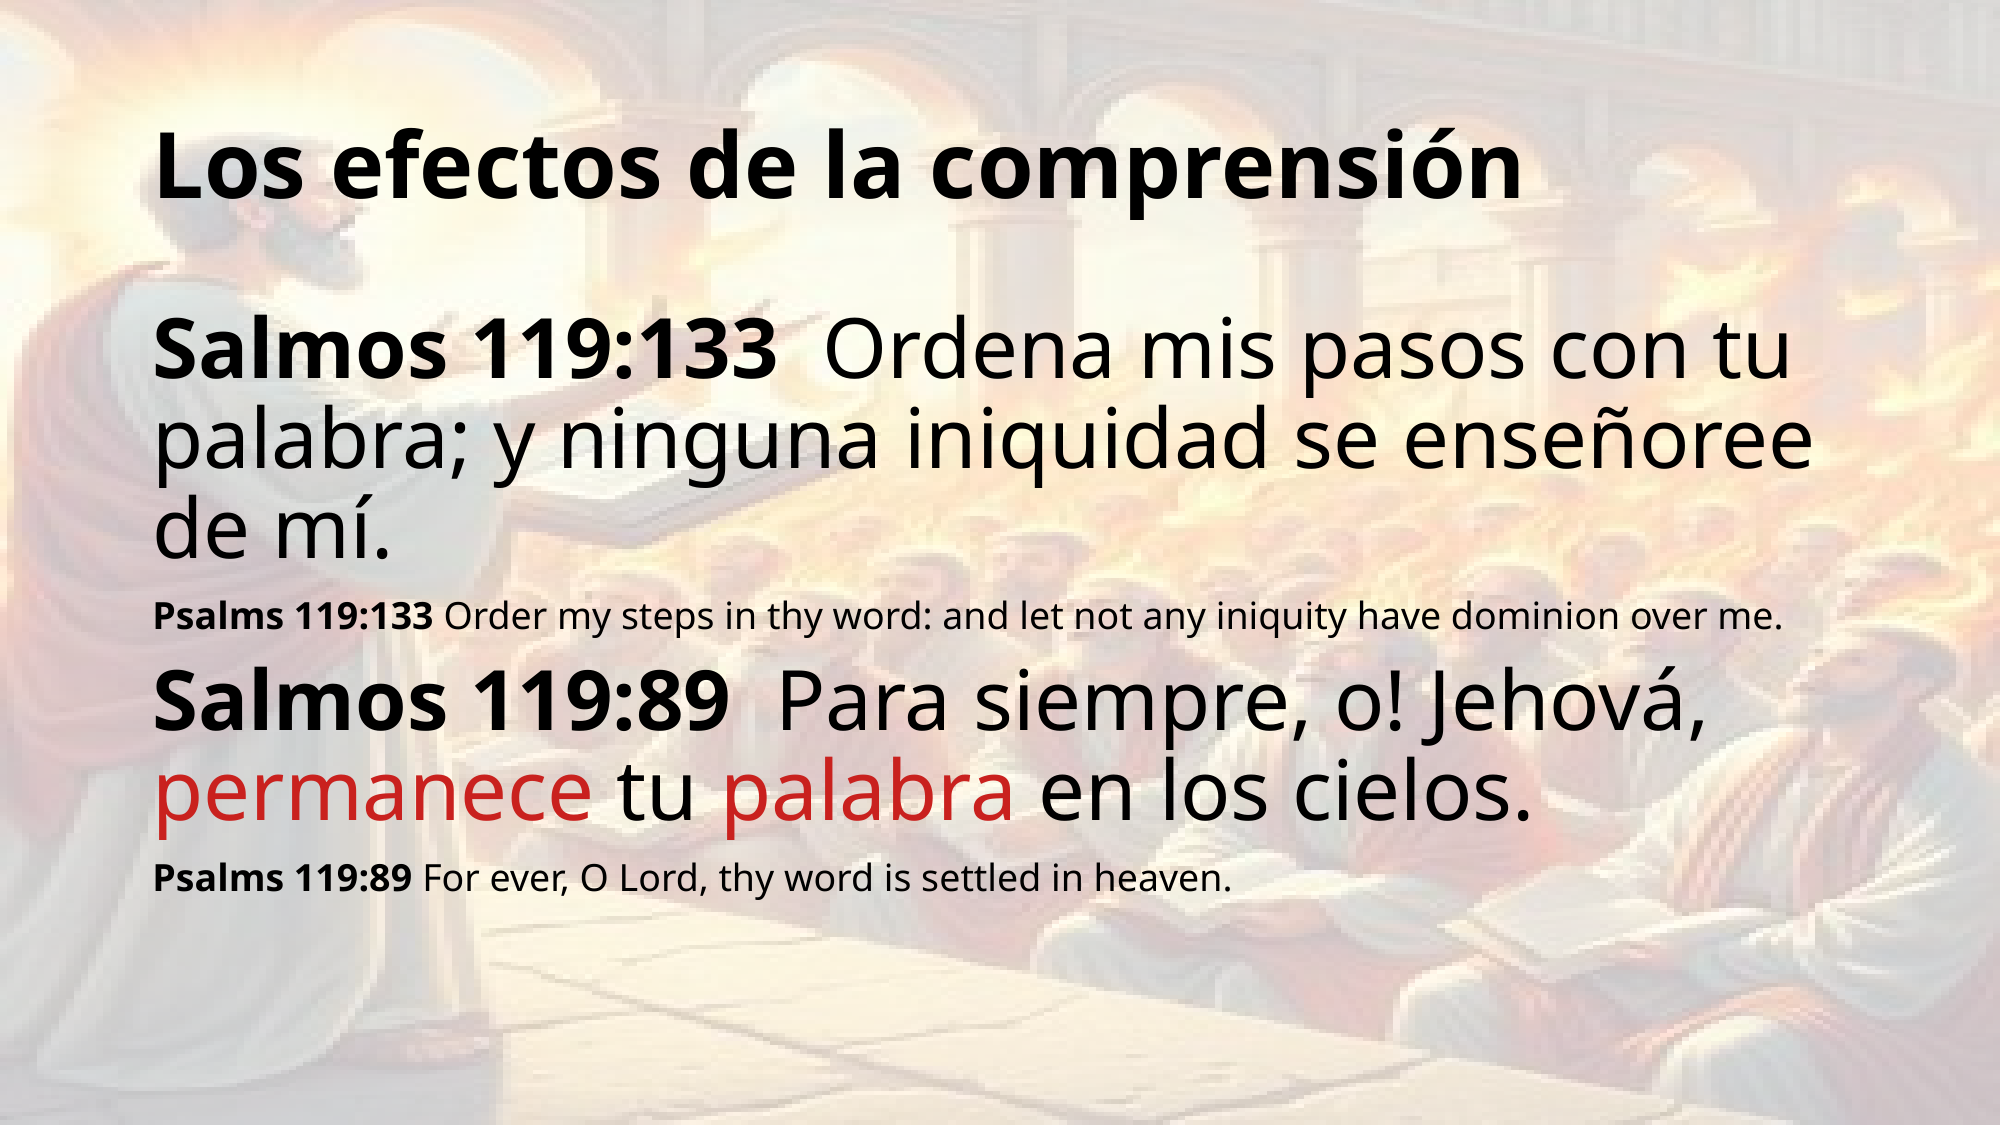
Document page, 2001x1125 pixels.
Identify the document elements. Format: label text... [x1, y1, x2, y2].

list Salmos 119:133 Ordena mis pasos con tu palabra; y ninguna iniquidad se enseñoree de mí. Psalms 119:133 Order my steps in thy word: and let not any iniquity have dominion over me. Salmos 119:89 Para siempre, o! Jehová, permanece tu palabra en los cielos. Psalms 119:89 For ever, O Lord, thy word is settled in heaven. [137, 299, 1863, 1066]
title Los efectos de la comprensión [137, 59, 1863, 278]
